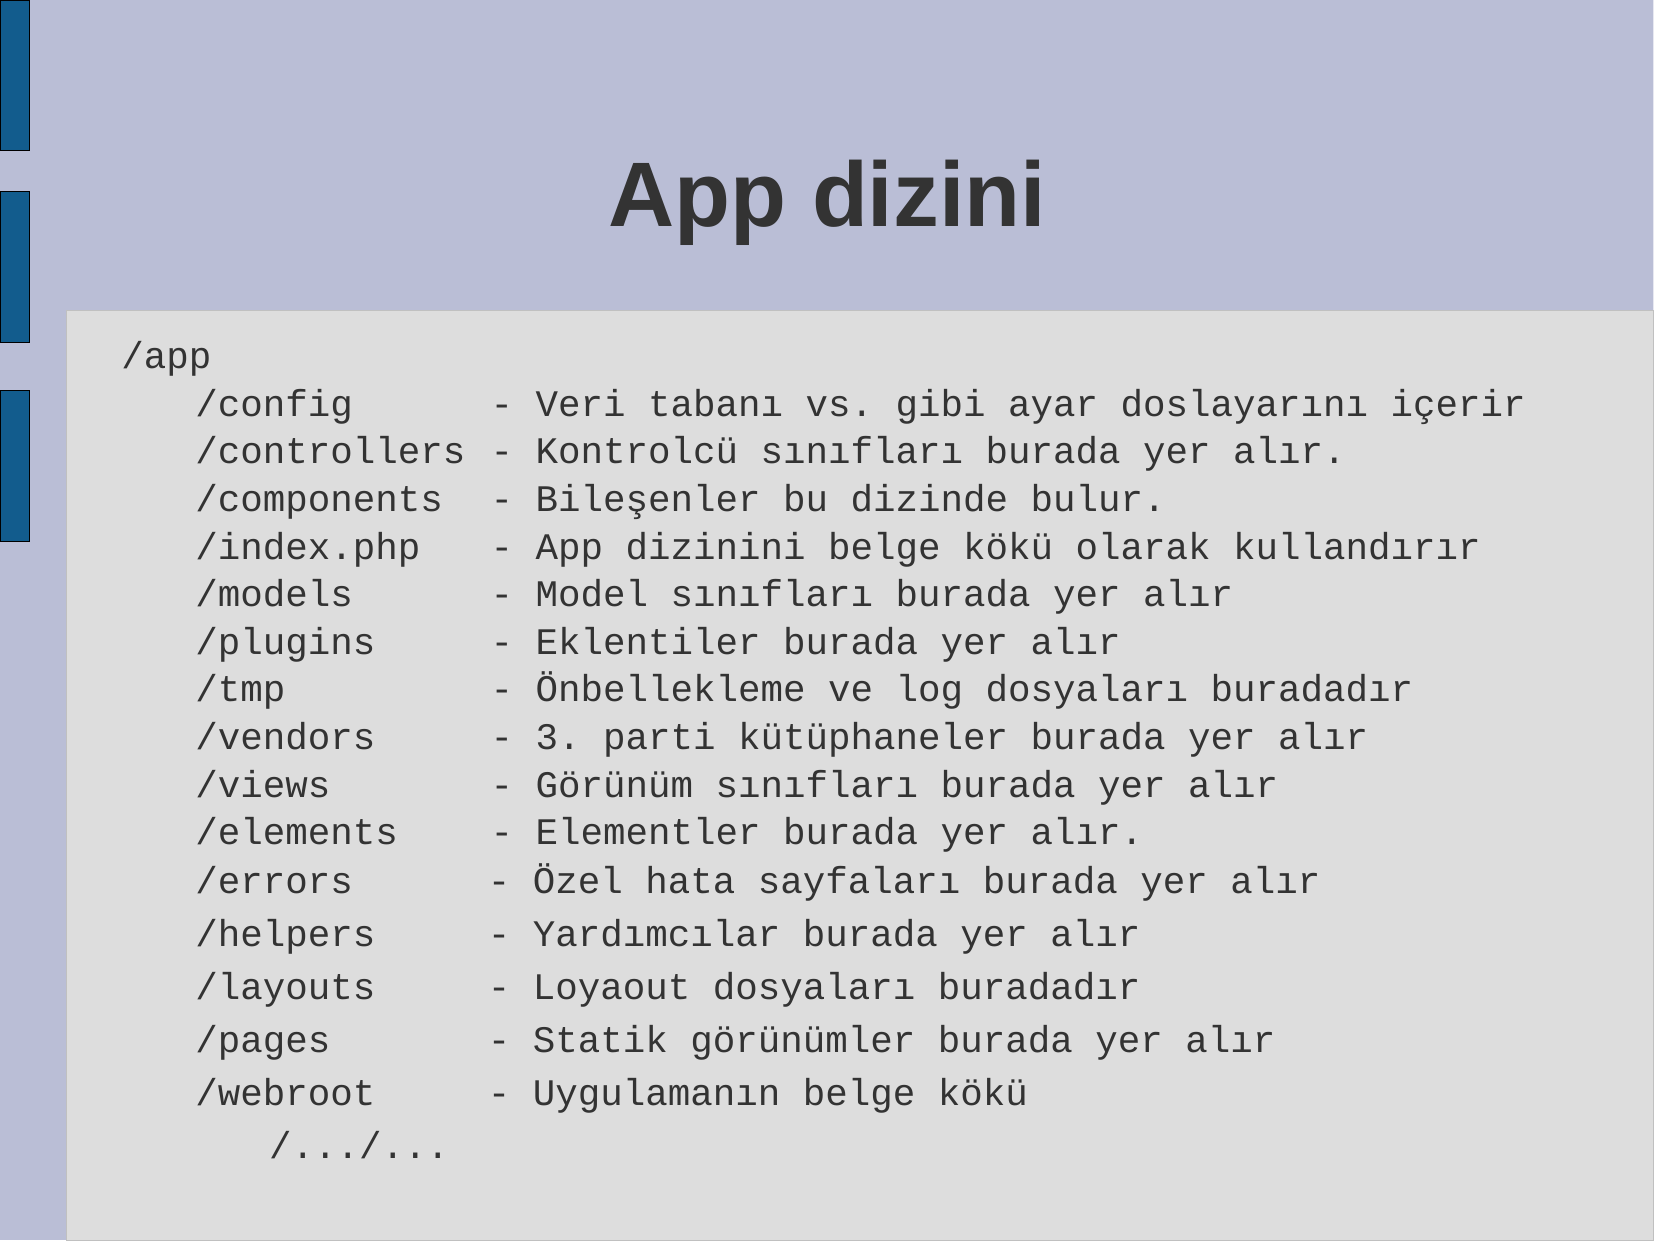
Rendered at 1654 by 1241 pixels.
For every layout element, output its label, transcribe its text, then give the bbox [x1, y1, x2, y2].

title App dizini [121, 98, 1534, 291]
subtitle /app /config - Veri tabanı vs. gibi ayar doslayarını içerir /controllers - Kontrolcü sınıfları burada yer alır. /components - Bileşenler bu dizinde bulur. /index.php - App dizinini belge kökü olarak kullandırır /models - Model sınıfları burada yer alır /plugins - Eklentiler burada yer alır /tmp - Önbellekleme ve log dosyaları buradadır /vendors - 3. parti kütüphaneler burada yer alır /views - Görünüm sınıfları burada yer alır /elements - Elementler burada yer alır. /errors - Özel hata sayfaları burada yer alır /helpers - Yardımcılar burada yer alır /layouts - Loyaout dosyaları buradadır /pages - Statik görünümler burada yer alır /webroot - Uygulamanın belge kökü /.../... [121, 335, 1534, 1173]
